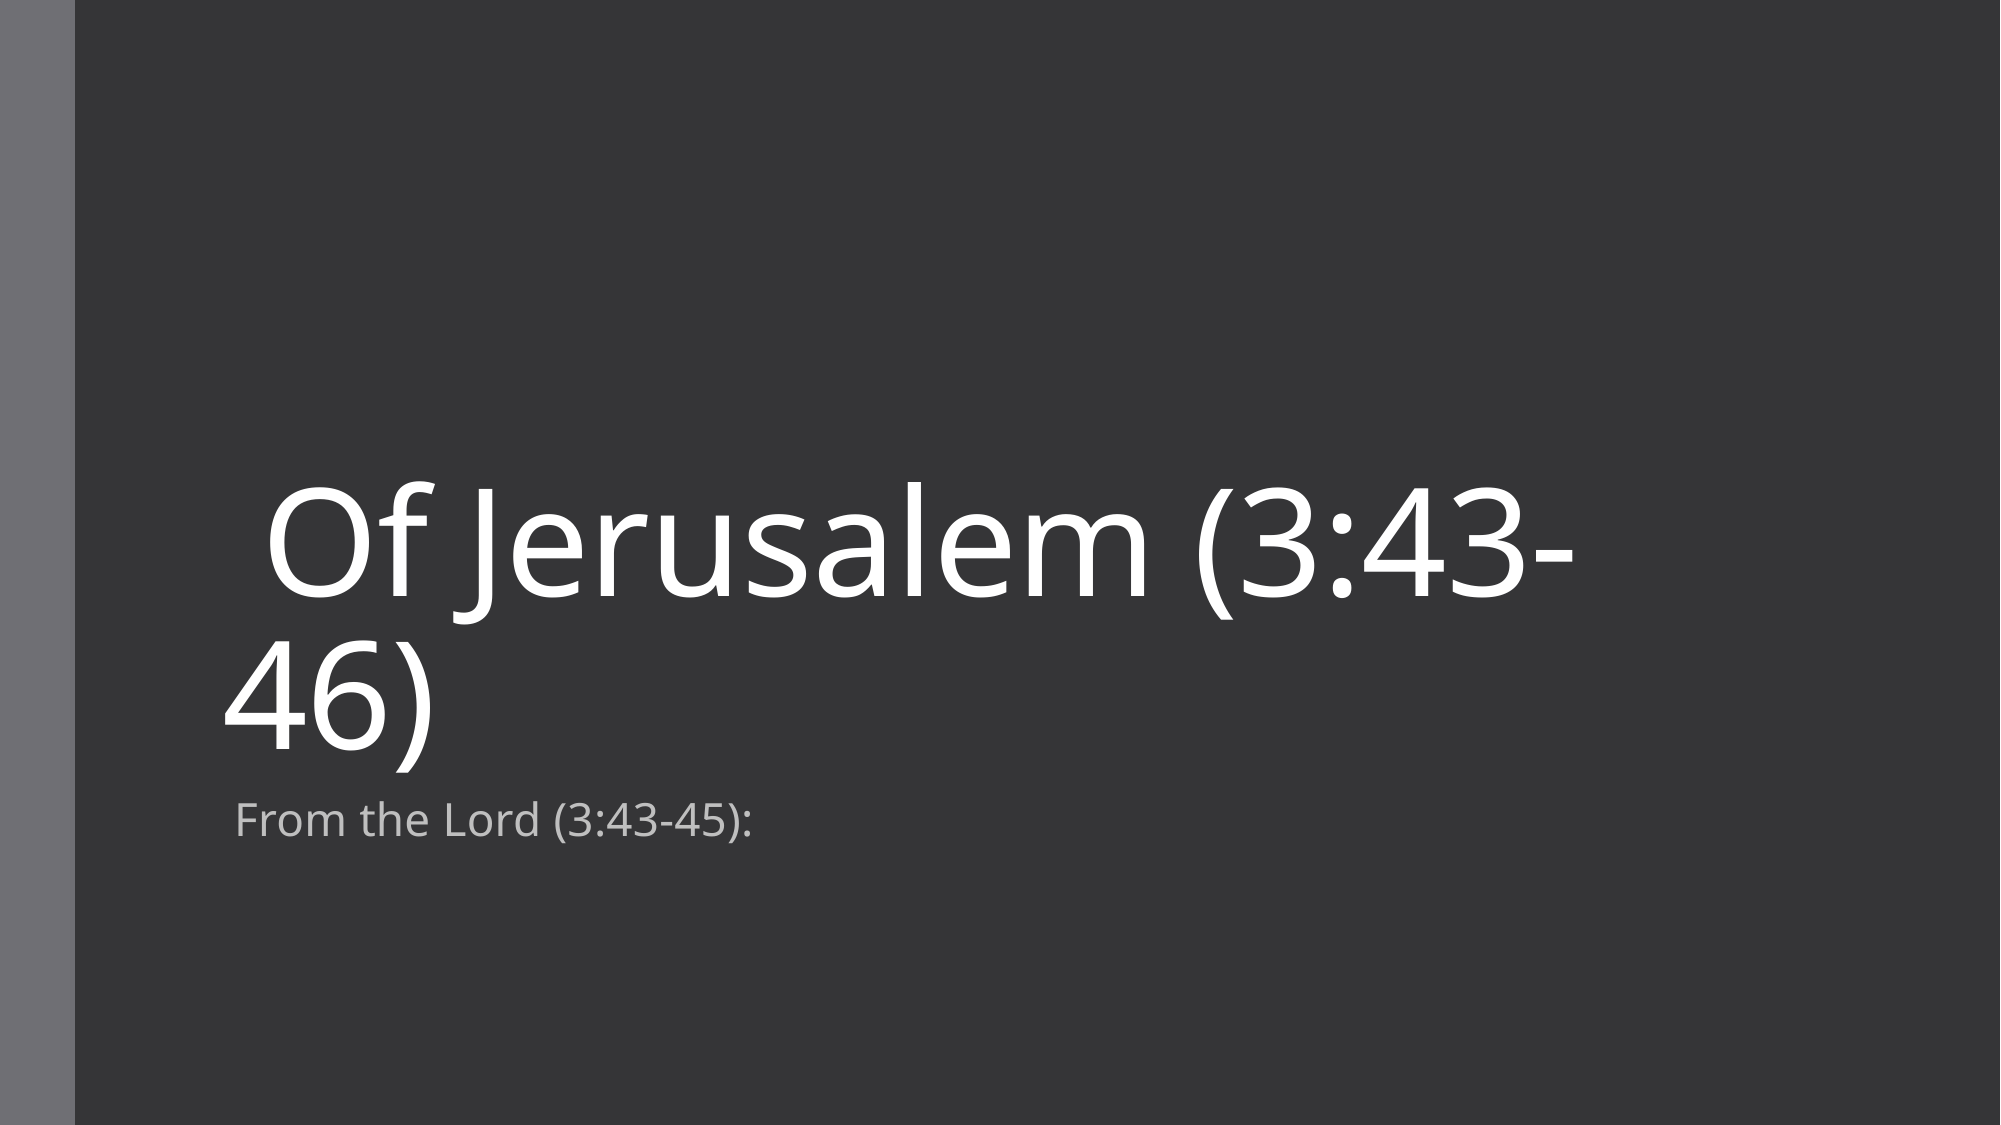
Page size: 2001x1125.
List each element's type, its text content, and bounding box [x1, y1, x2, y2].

title Of Jerusalem (3:43-46) [206, 124, 1752, 787]
subtitle From the Lord (3:43-45): [206, 787, 1752, 1066]
